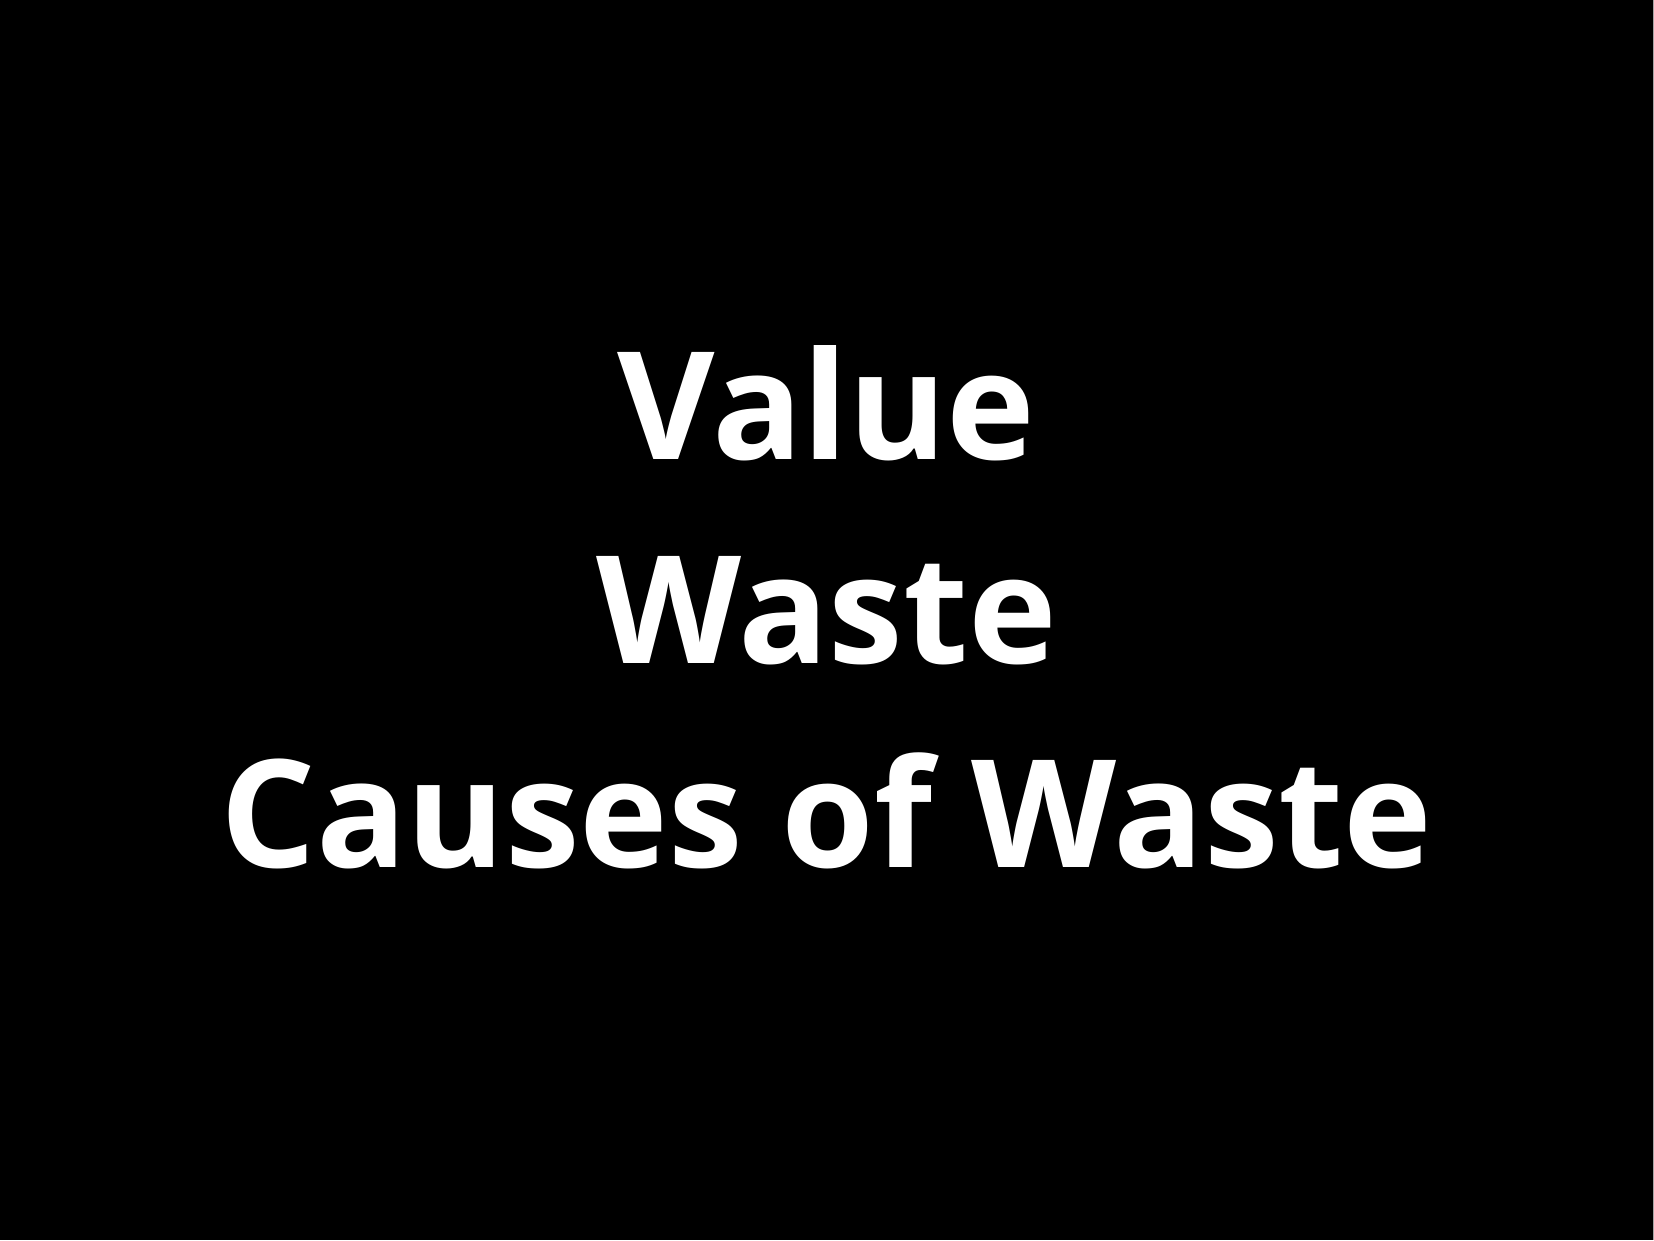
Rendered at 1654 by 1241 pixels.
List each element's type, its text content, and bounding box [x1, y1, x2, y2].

title Value Waste Causes of Waste [82, 66, 1571, 1145]
